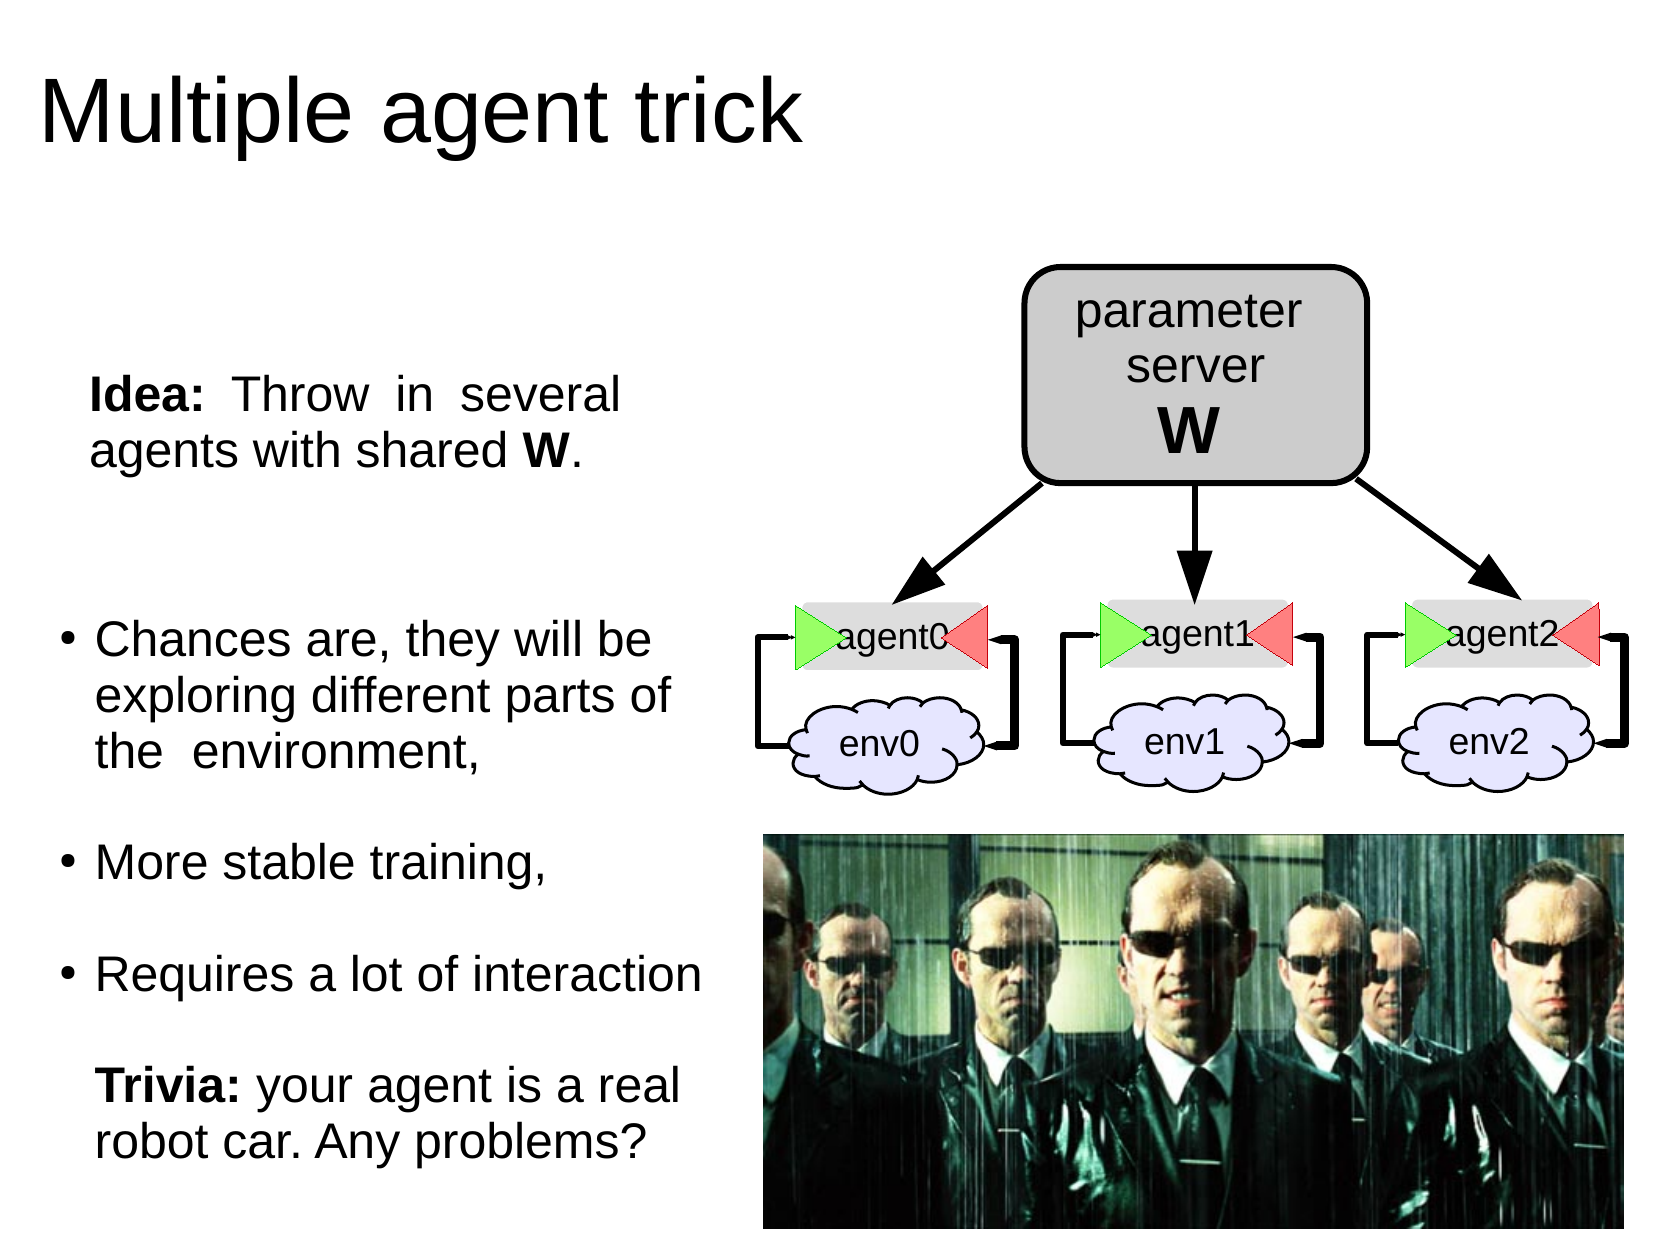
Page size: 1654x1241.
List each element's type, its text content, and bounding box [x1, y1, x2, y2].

text_box env0 [788, 697, 984, 795]
text_box agent2 [1403, 590, 1602, 677]
text_box [1100, 602, 1152, 668]
text_box agent0 [793, 593, 992, 680]
text_box Multiple agent trick [15, 42, 841, 286]
text_box agent1 [1098, 590, 1297, 677]
text_box [1405, 602, 1457, 668]
text_box Idea: Throw in several agents with shared W. [30, 349, 646, 496]
text_box parameter server W [1024, 266, 1368, 484]
text_box env1 [1093, 695, 1289, 792]
text_box agent0 [933, 626, 944, 647]
picture [764, 834, 1624, 1229]
text_box [1552, 602, 1600, 666]
text_box [1246, 602, 1293, 666]
text_box [795, 605, 847, 670]
text_box env2 [1398, 695, 1594, 792]
text_box [941, 605, 988, 669]
text_box Chances are, they will be exploring different parts of the environment, More stable training, Requires a lot of interaction Trivia: your agent is a real robot car. Any problems? [0, 539, 764, 1241]
